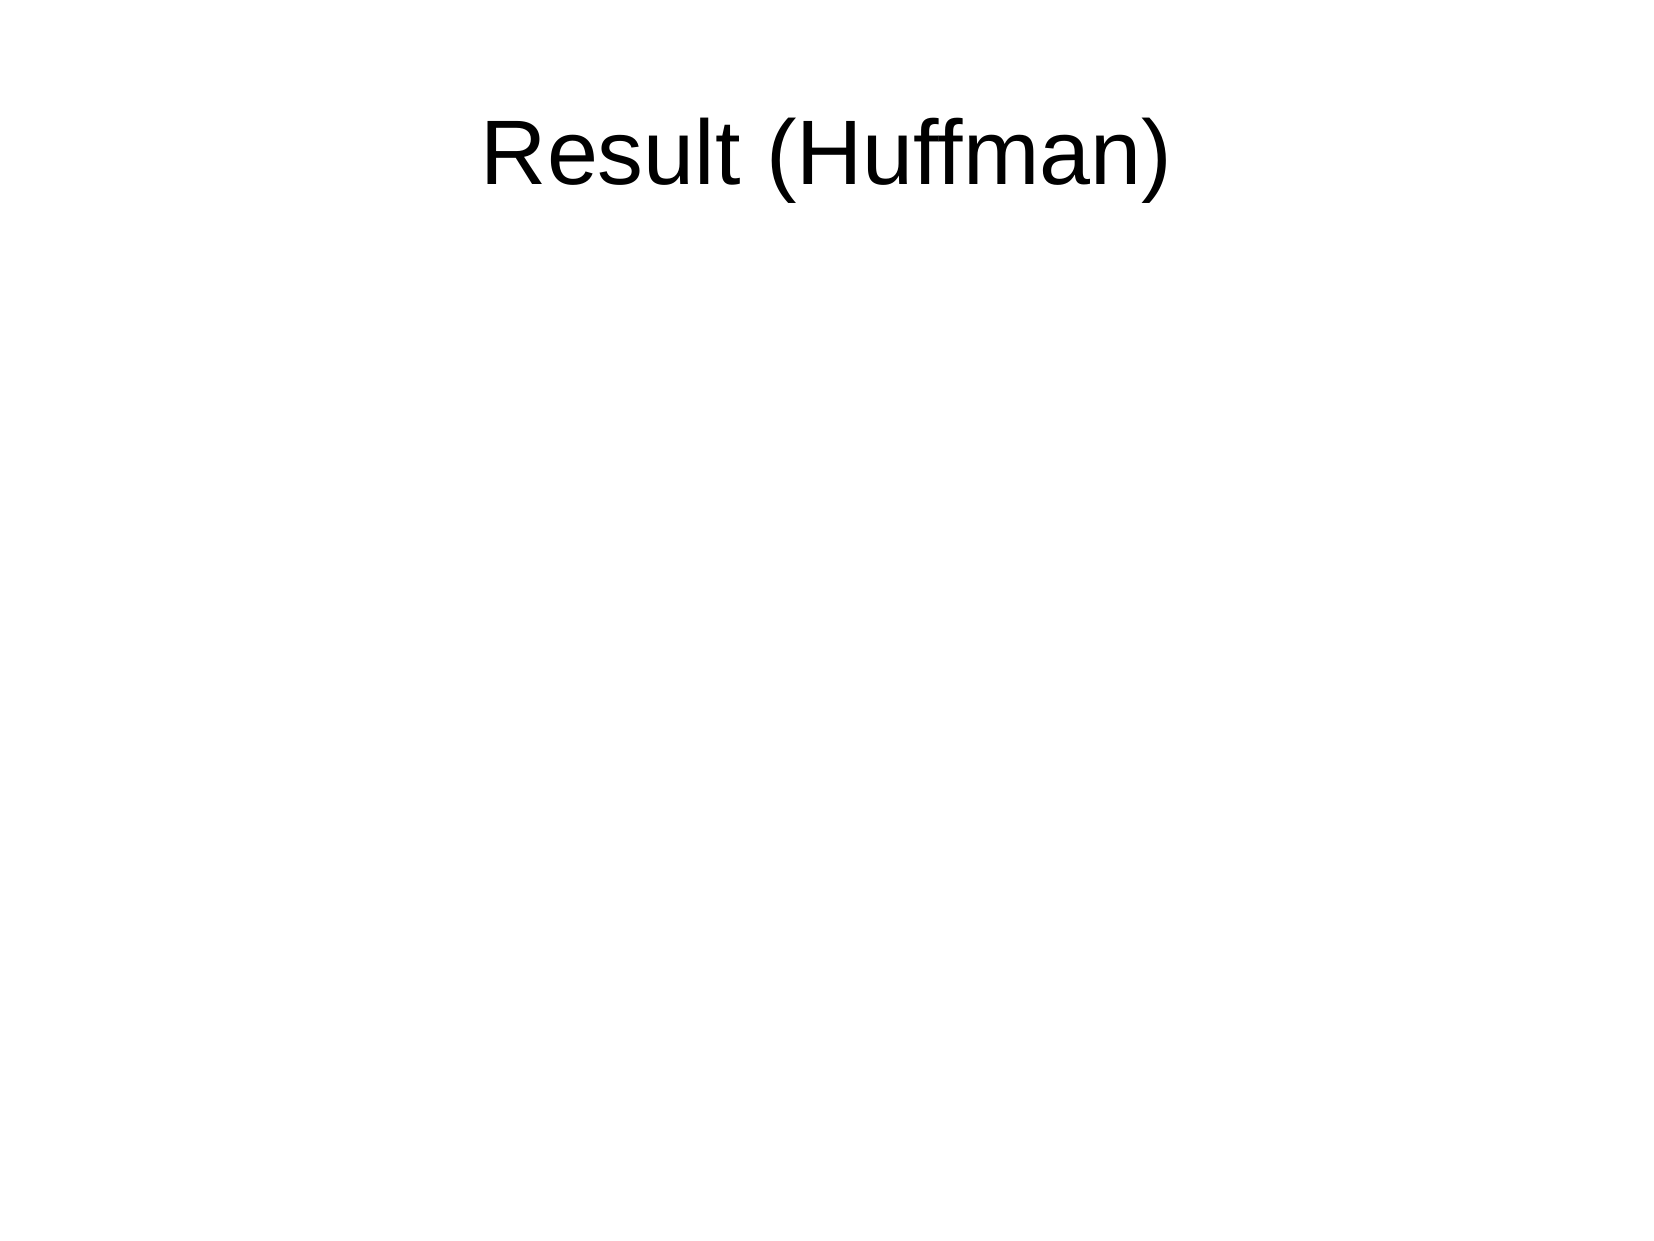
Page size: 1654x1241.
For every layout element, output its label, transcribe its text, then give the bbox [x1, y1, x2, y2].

title Result (Huffman) [82, 49, 1571, 257]
